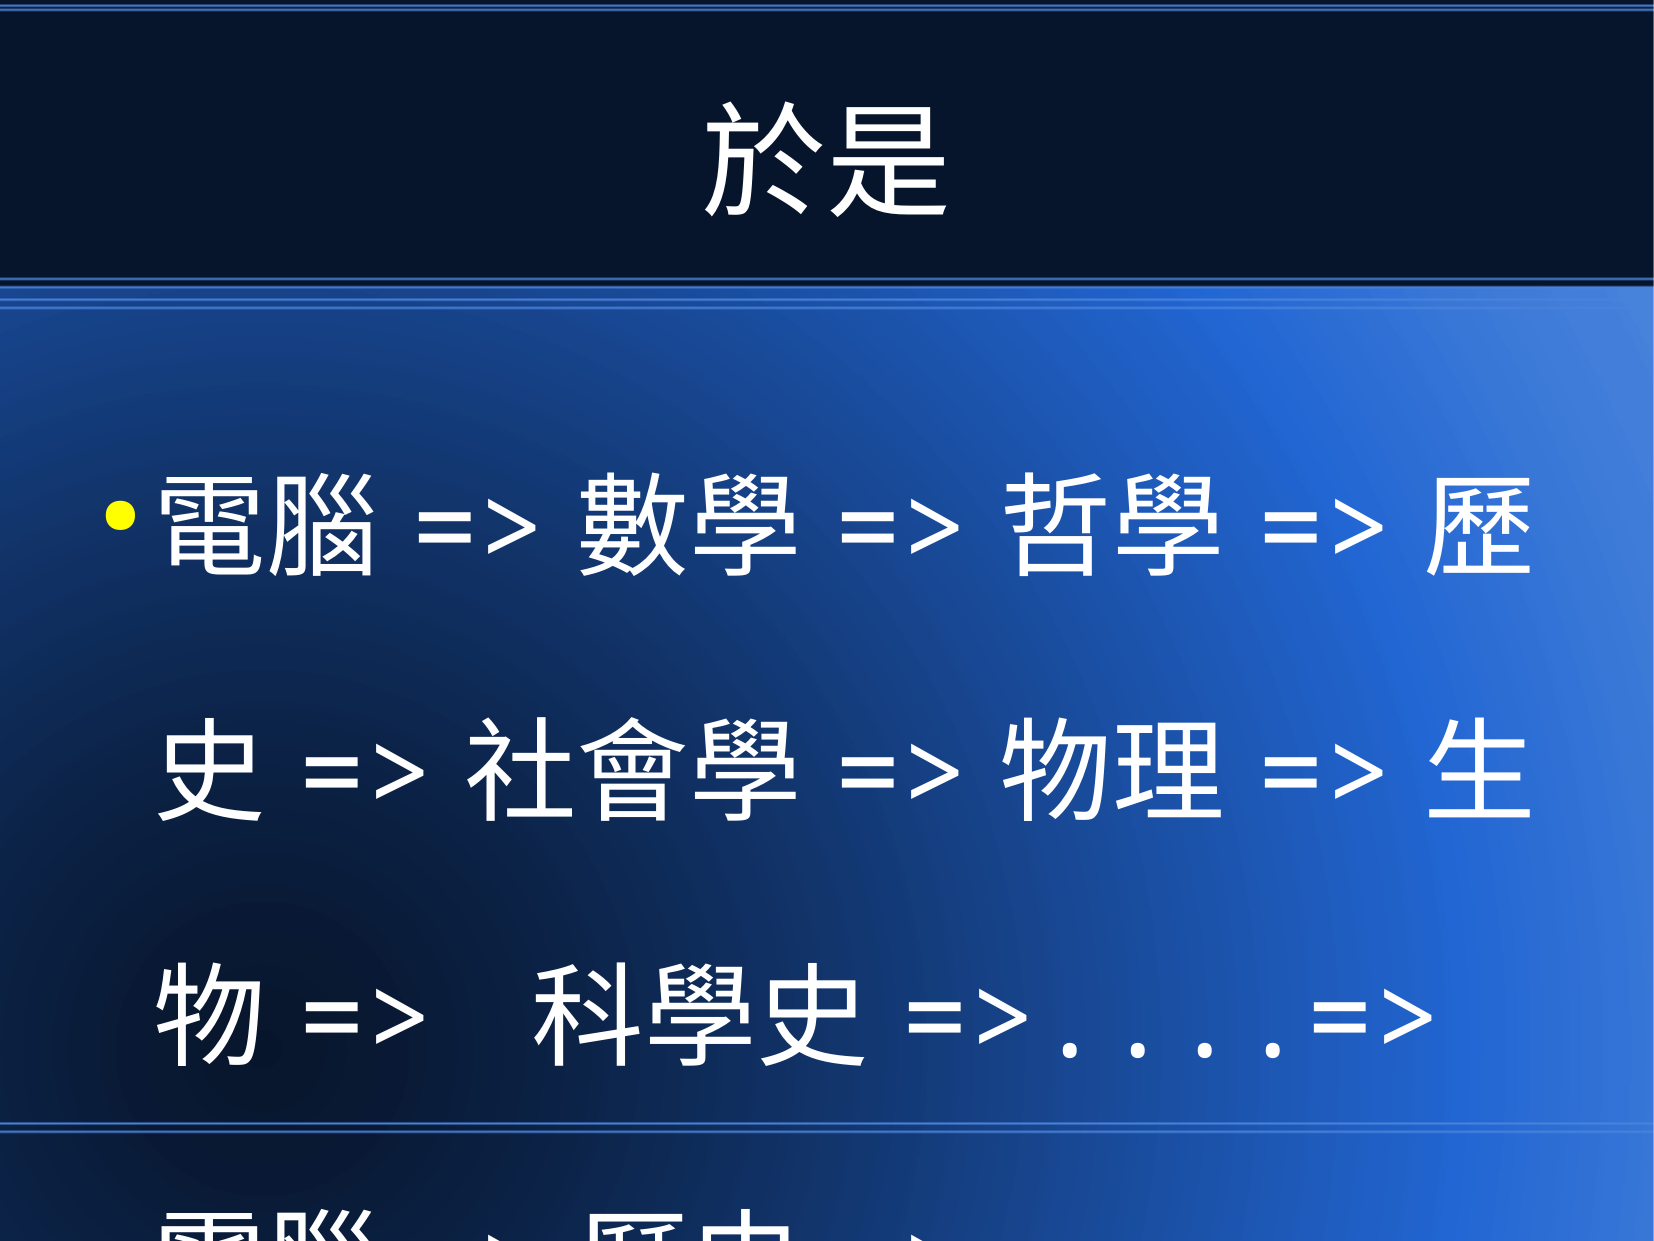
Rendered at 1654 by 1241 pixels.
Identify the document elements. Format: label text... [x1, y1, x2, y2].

title 於是 [82, 49, 1571, 257]
list 電腦=>數學=>哲學=>歷史=>社會學=>物理=>生物=> 科學史=>....=>電腦=>歷史=>.... [82, 355, 1571, 1241]
picture [0, 0, 1654, 1241]
